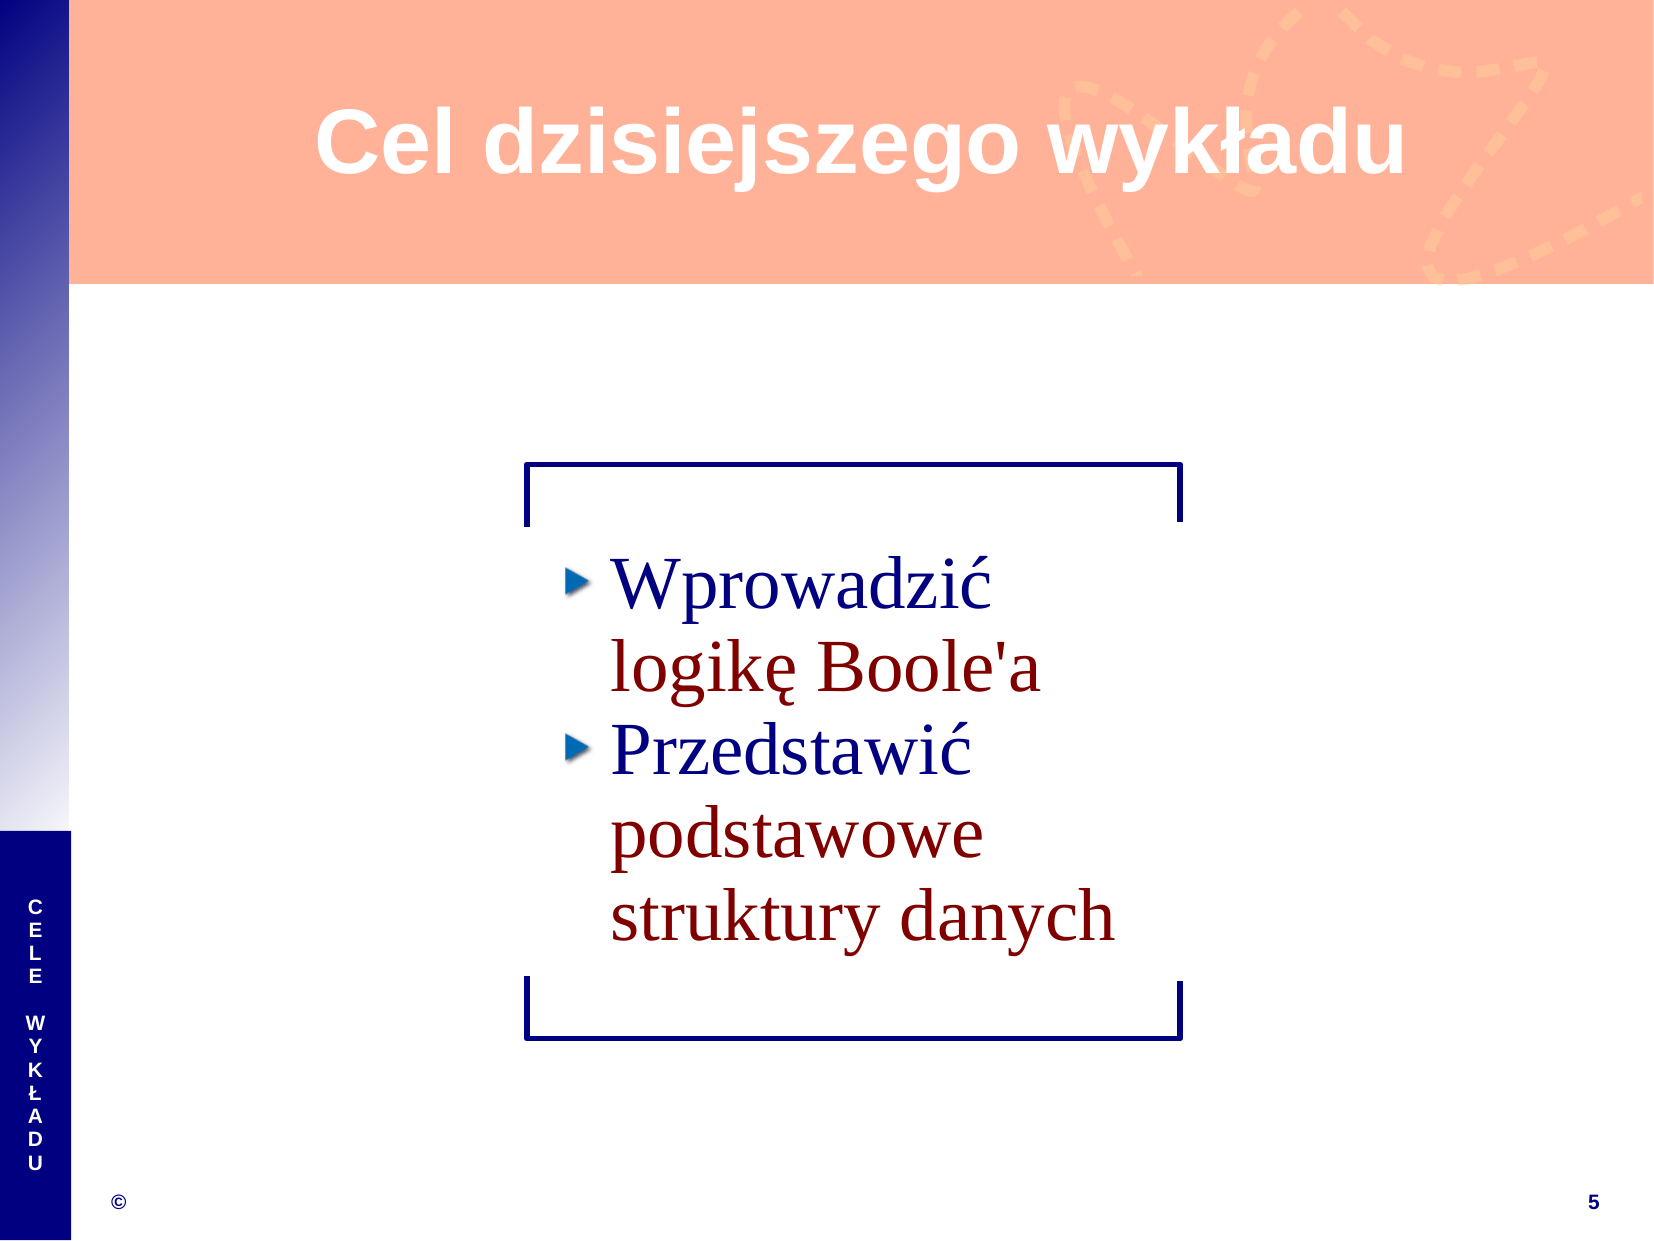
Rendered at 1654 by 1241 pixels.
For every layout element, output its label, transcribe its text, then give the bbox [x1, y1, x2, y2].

text_box C E L E W Y K Ł A D U [0, 829, 71, 1241]
text_box Wprowadzić logikę Boole'a Przedstawić podstawowe struktury danych [538, 422, 1169, 1076]
title Cel dzisiejszego wykładu [108, 37, 1617, 246]
